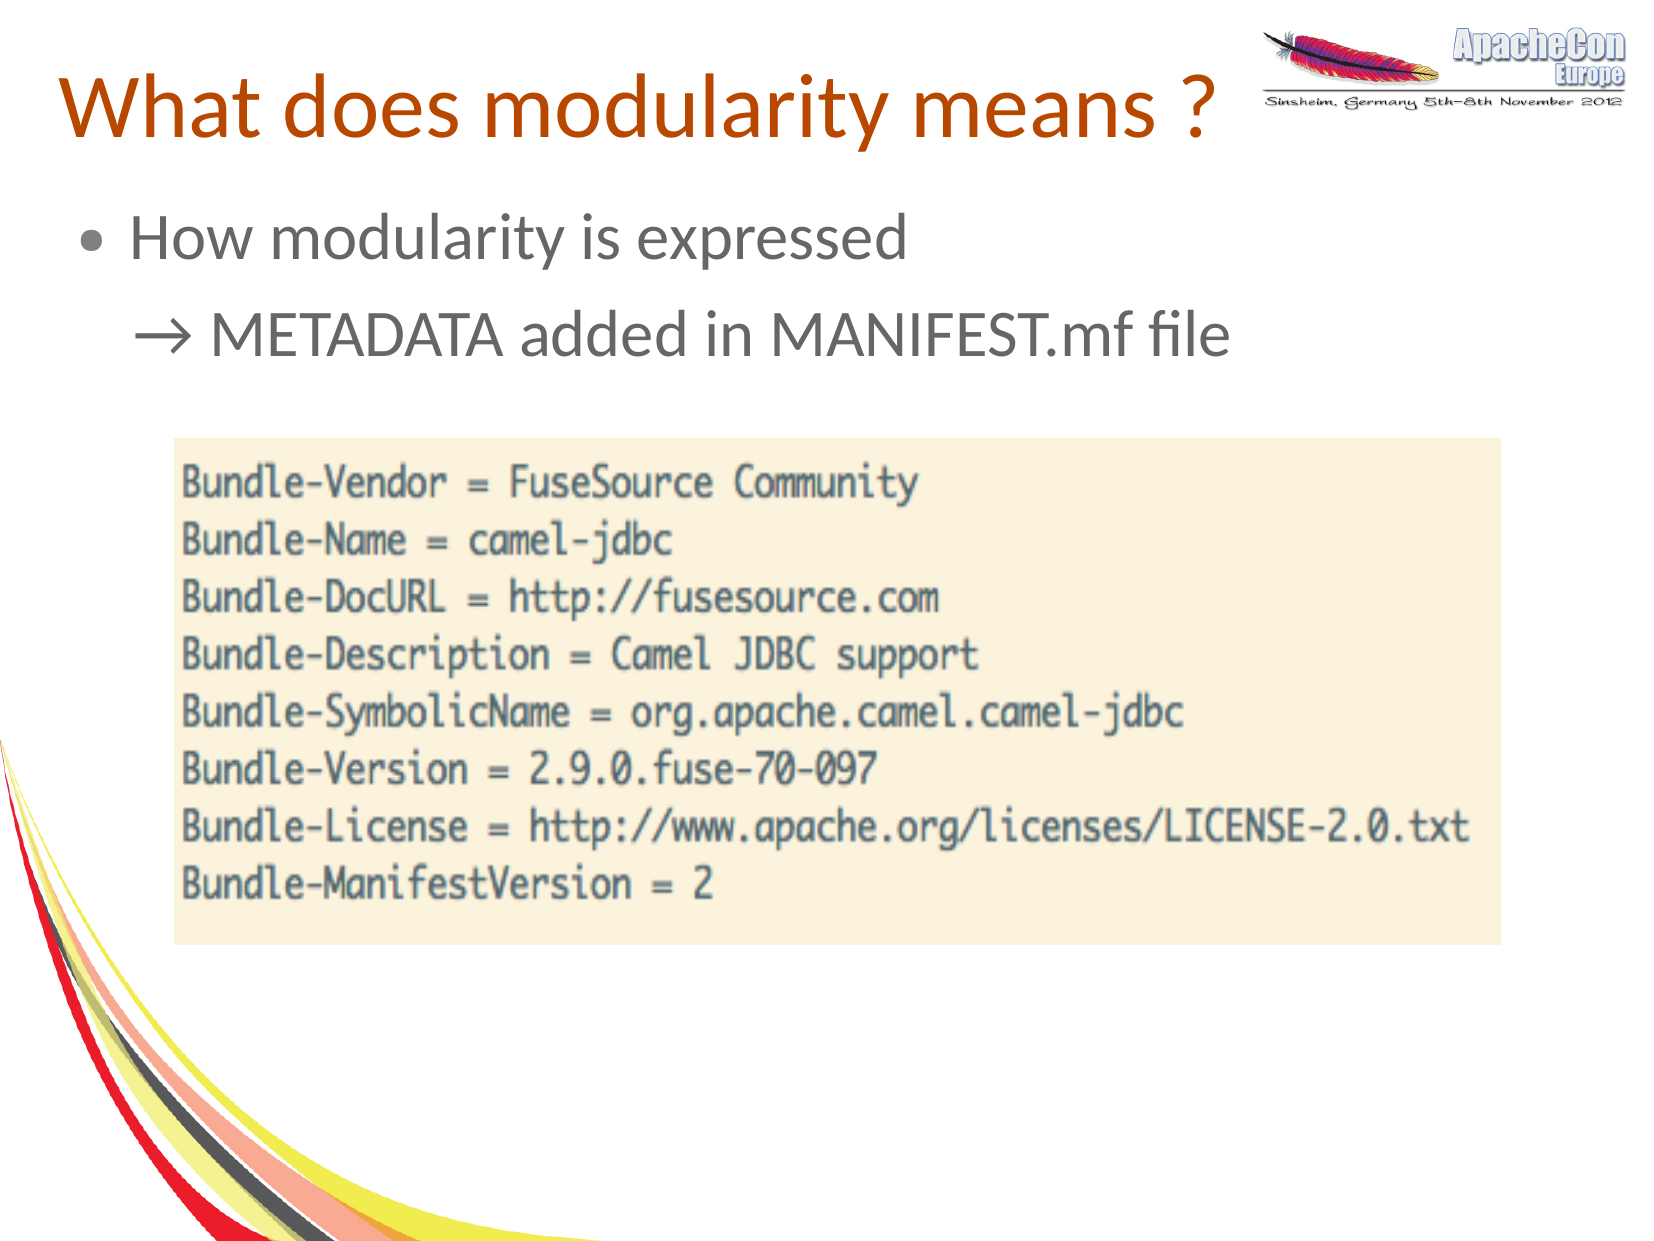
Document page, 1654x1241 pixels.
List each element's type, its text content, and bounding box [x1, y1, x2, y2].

list How modularity is expressed → METADATA added in MANIFEST.mf file [59, 209, 1418, 916]
picture [0, 0, 1654, 1241]
title What does modularity means ? [59, 59, 1418, 171]
